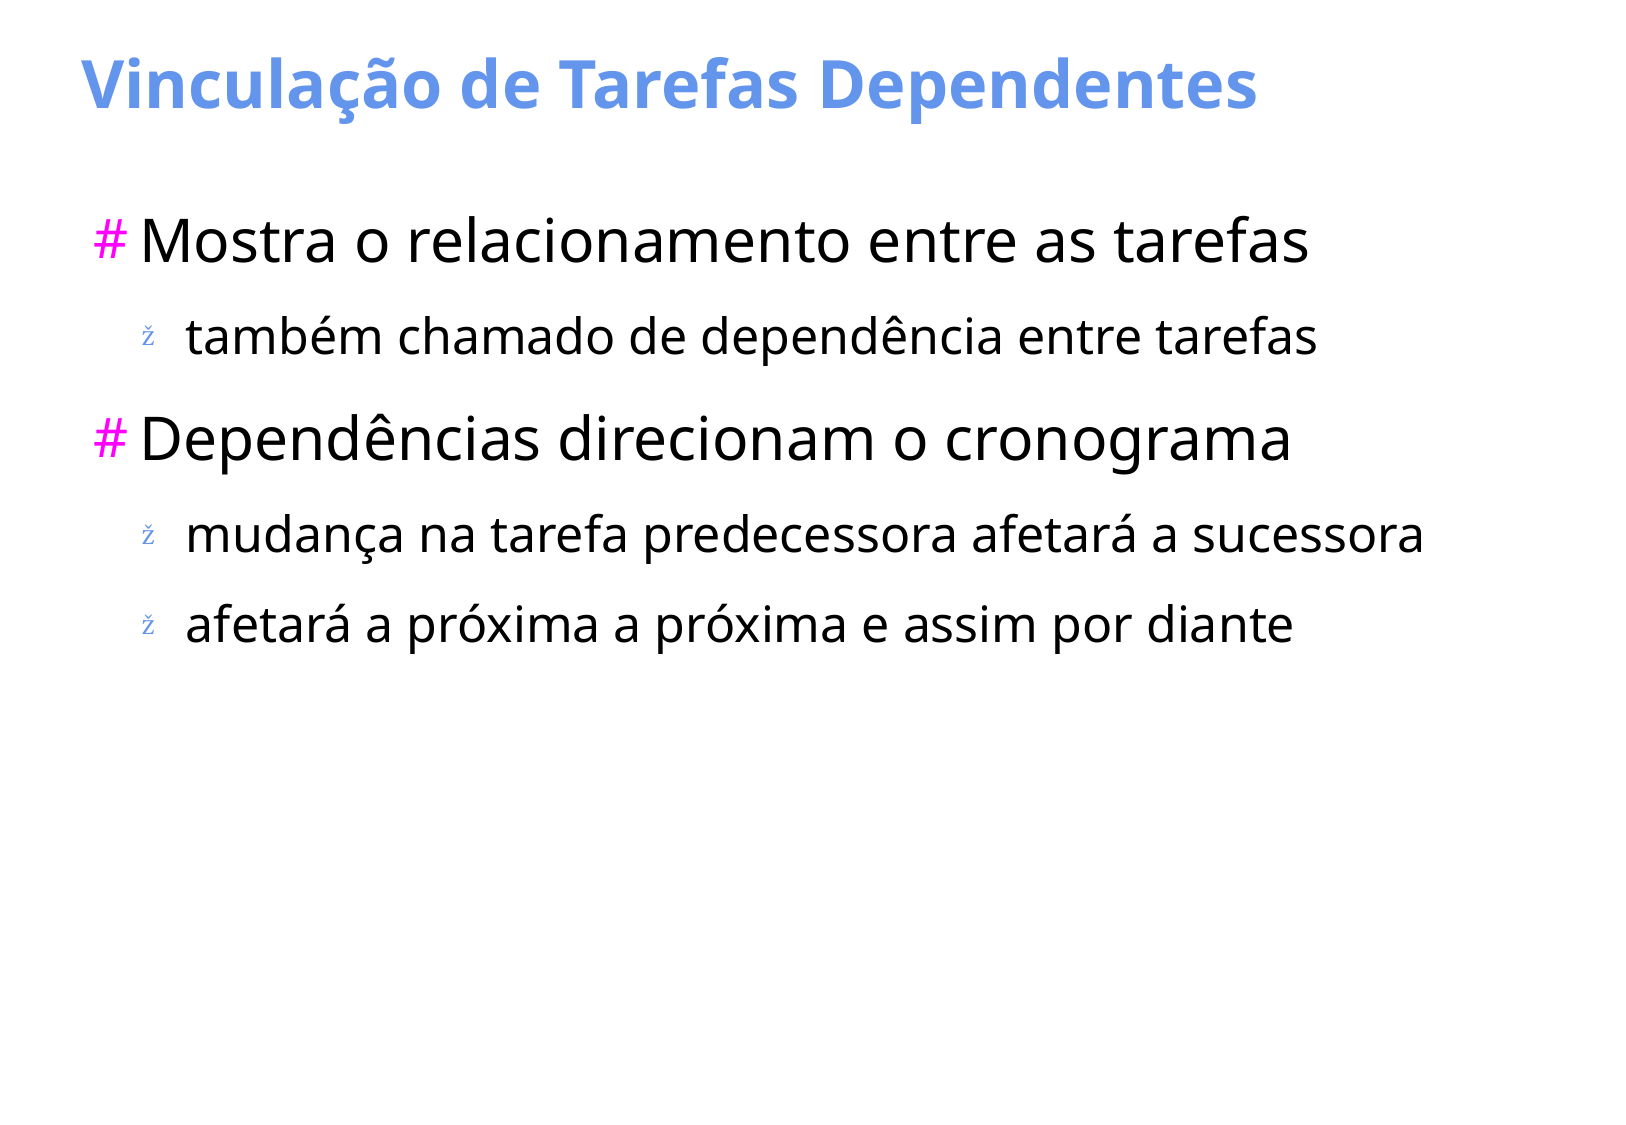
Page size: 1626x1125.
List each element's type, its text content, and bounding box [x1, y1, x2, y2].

title Vinculação de Tarefas Dependentes [81, 41, 1544, 122]
list Mostra o relacionamento entre as tarefas também chamado de dependência entre tarefas Dependências direcionam o cronograma mudança na tarefa predecessora afetará a sucessora afetará a próxima a próxima e assim por diante [81, 165, 1544, 1016]
